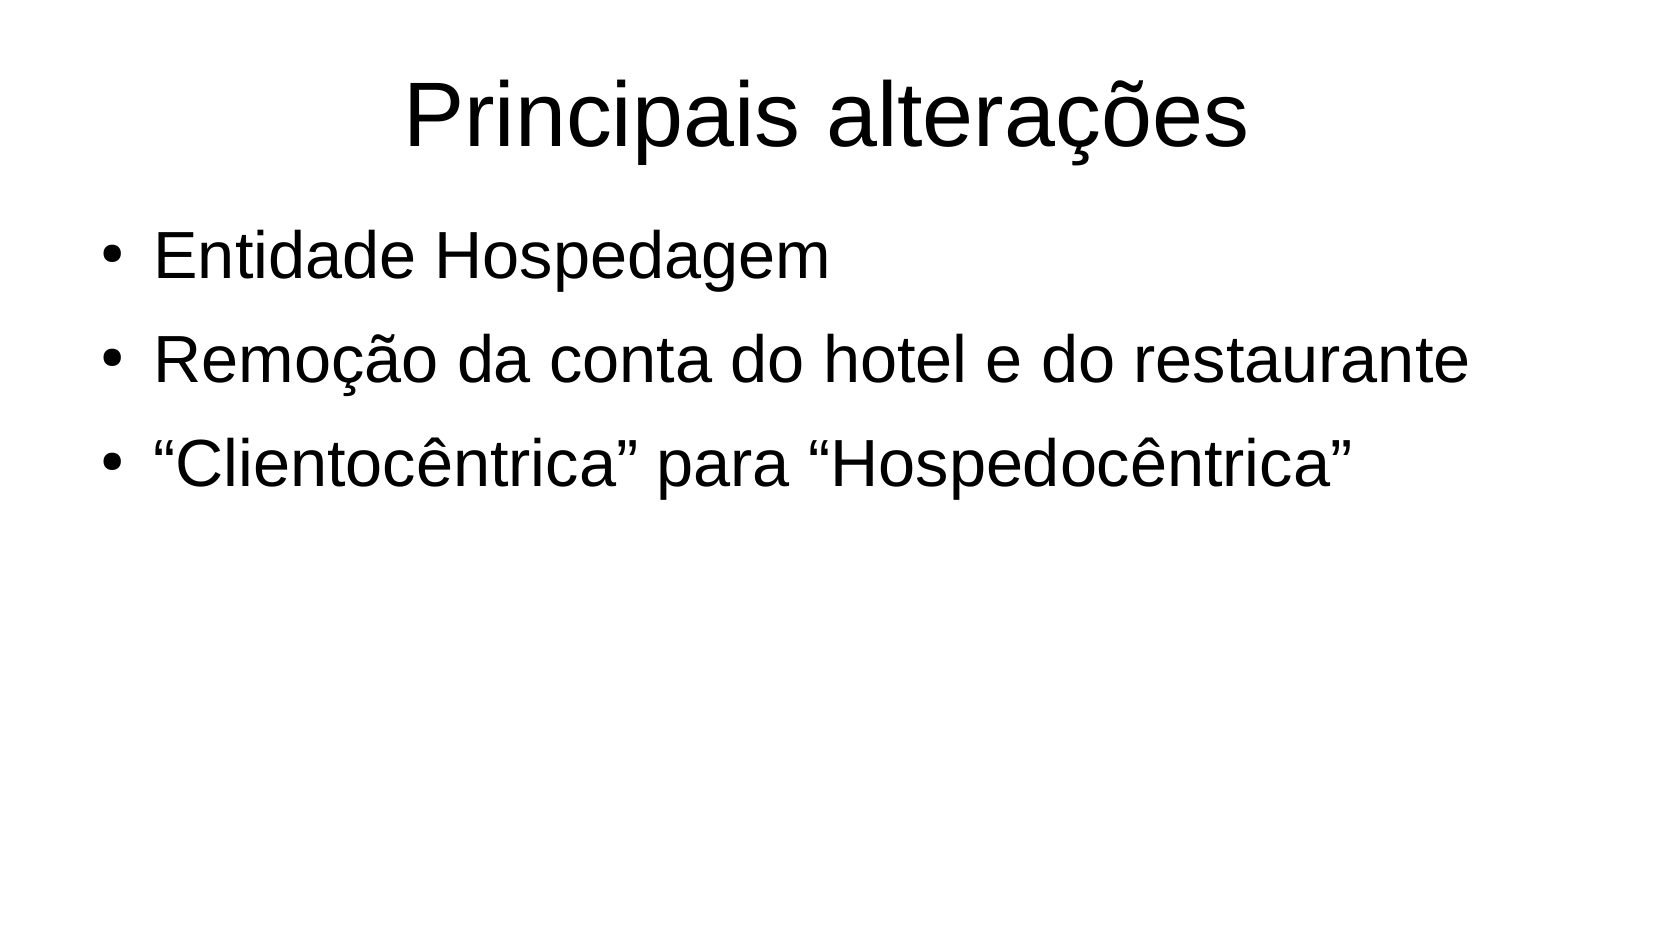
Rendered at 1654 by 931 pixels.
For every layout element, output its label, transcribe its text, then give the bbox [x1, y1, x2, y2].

list Entidade Hospedagem Remoção da conta do hotel e do restaurante “Clientocêntrica” para “Hospedocêntrica” [82, 217, 1571, 758]
title Principais alterações [82, 37, 1571, 193]
